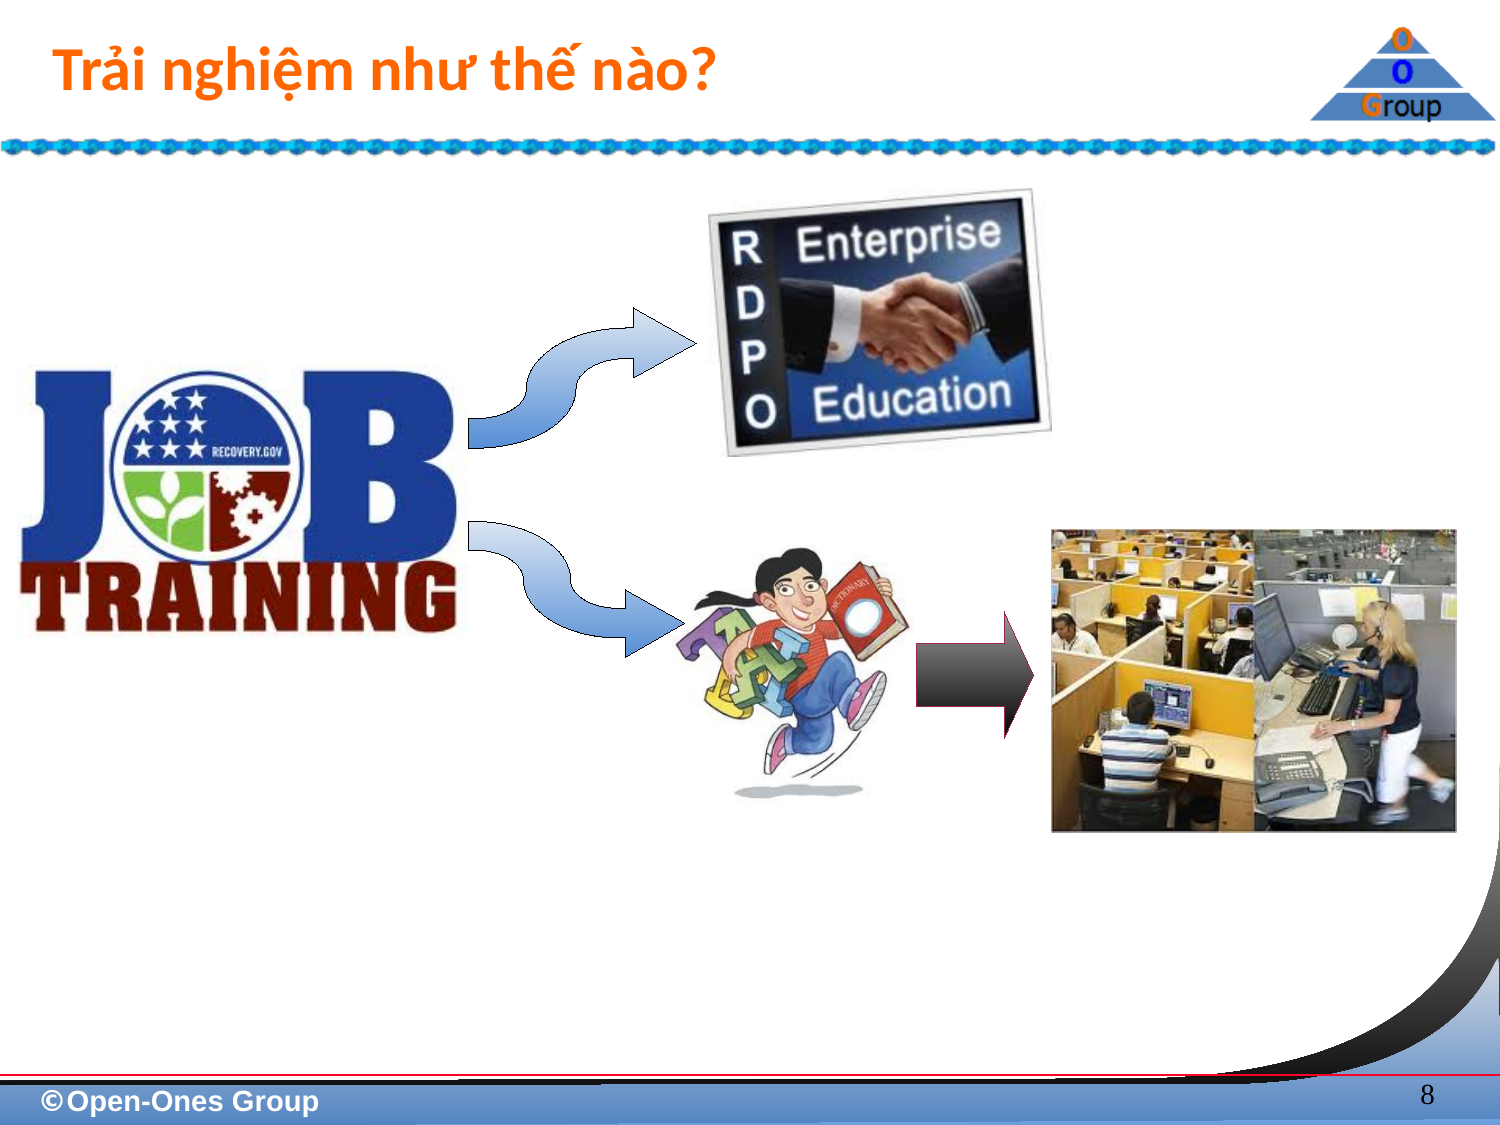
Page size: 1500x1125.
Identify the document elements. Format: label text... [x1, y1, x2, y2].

picture [0, 138, 1499, 157]
text_box [468, 307, 697, 449]
title Trải nghiệm như thế nào? [37, 20, 1450, 111]
picture [17, 364, 469, 638]
picture [1051, 529, 1457, 833]
picture [1299, 11, 1500, 130]
picture [708, 188, 1052, 458]
picture [672, 545, 914, 807]
text_box [468, 521, 685, 658]
text_box [916, 611, 1034, 739]
